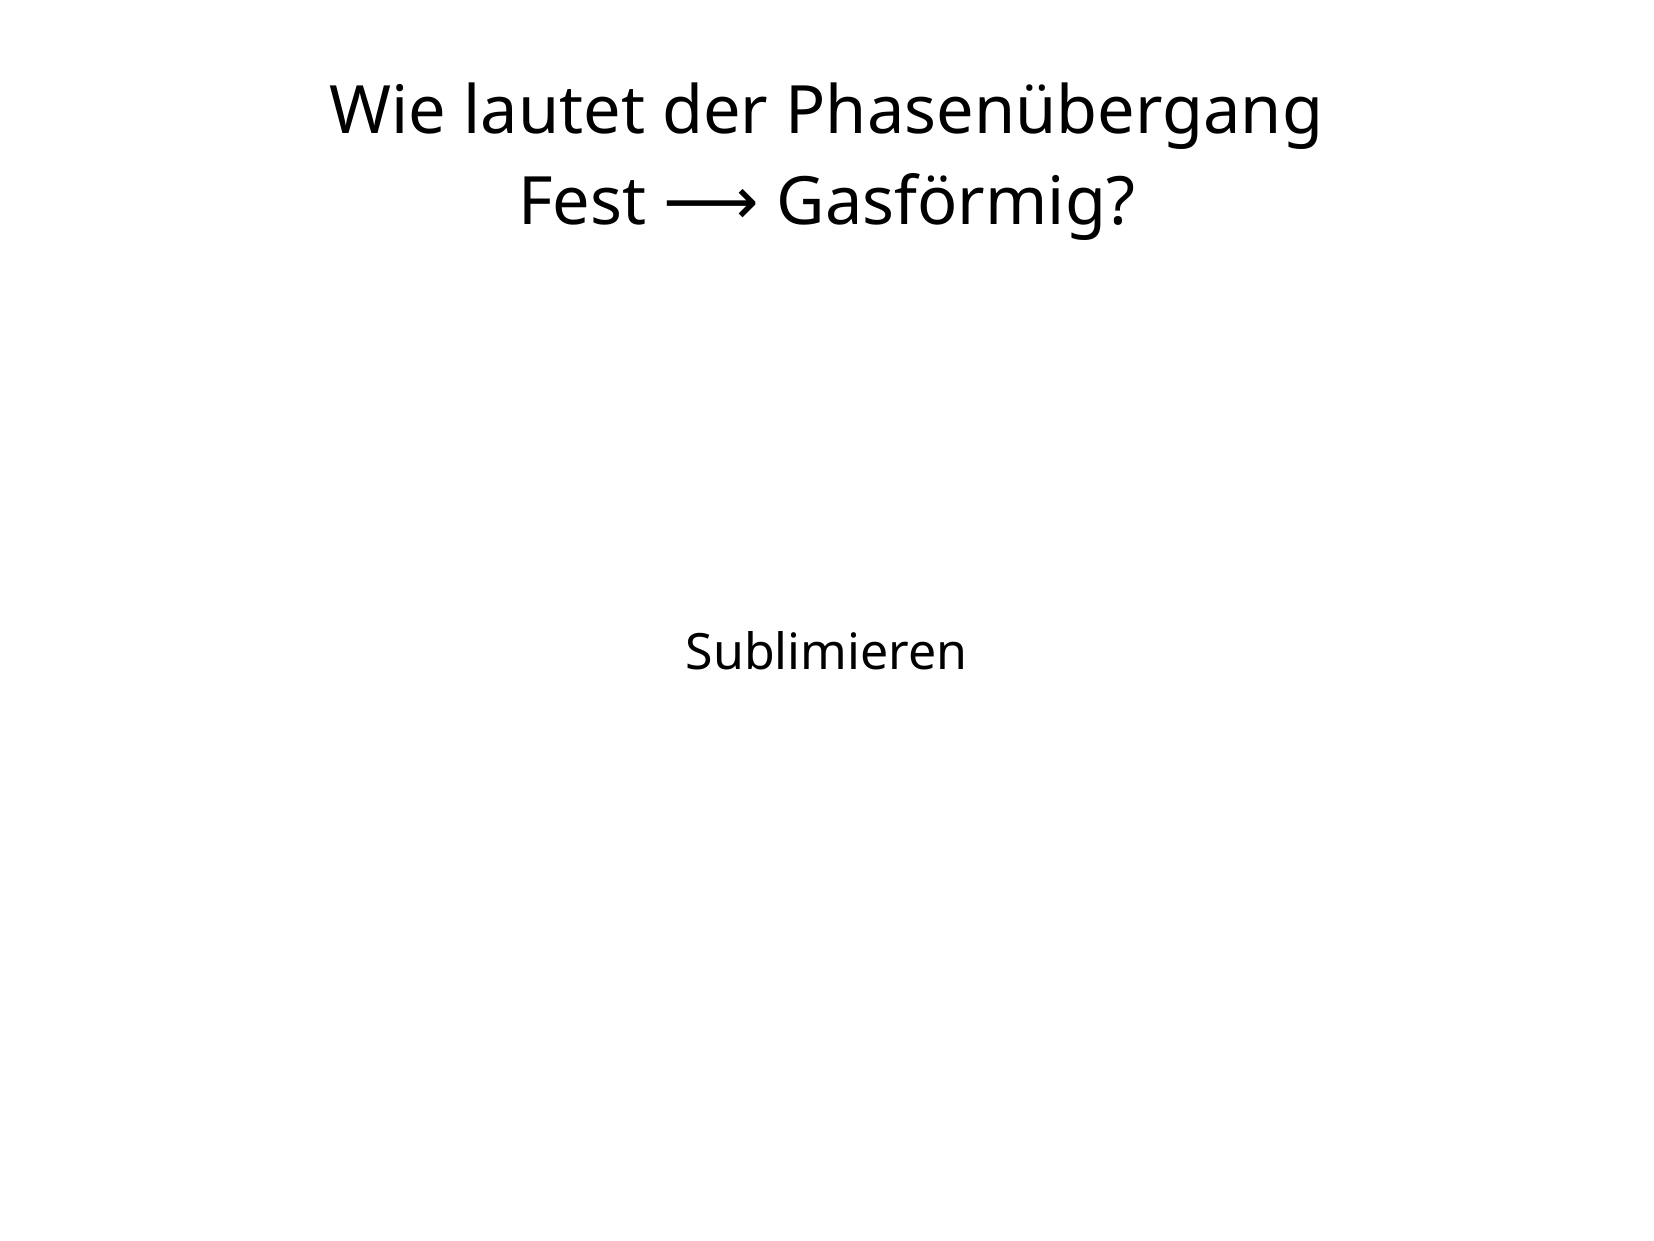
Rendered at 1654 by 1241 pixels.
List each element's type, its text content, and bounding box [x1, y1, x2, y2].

title Wie lautet der Phasenübergang Fest ⟶ Gasförmig? [82, 49, 1571, 257]
subtitle Sublimieren [82, 290, 1571, 1010]
